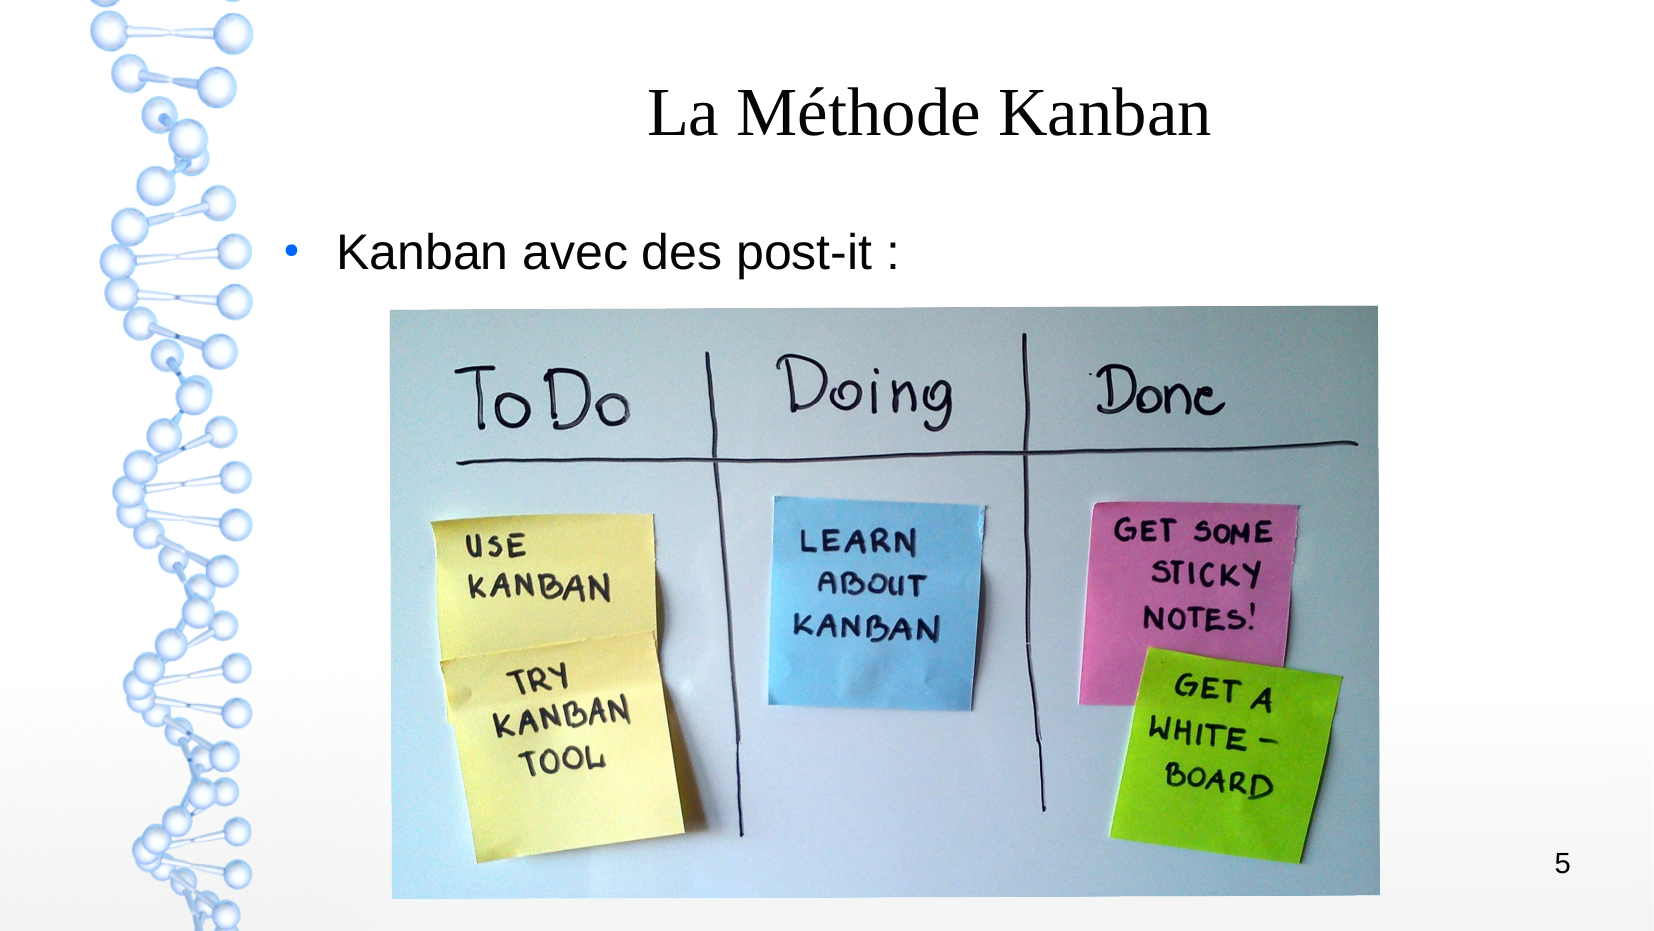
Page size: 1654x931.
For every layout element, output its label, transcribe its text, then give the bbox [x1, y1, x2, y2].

title La Méthode Kanban [265, 35, 1595, 189]
list Kanban avec des post-it : [265, 224, 1595, 764]
picture [0, 0, 1654, 931]
